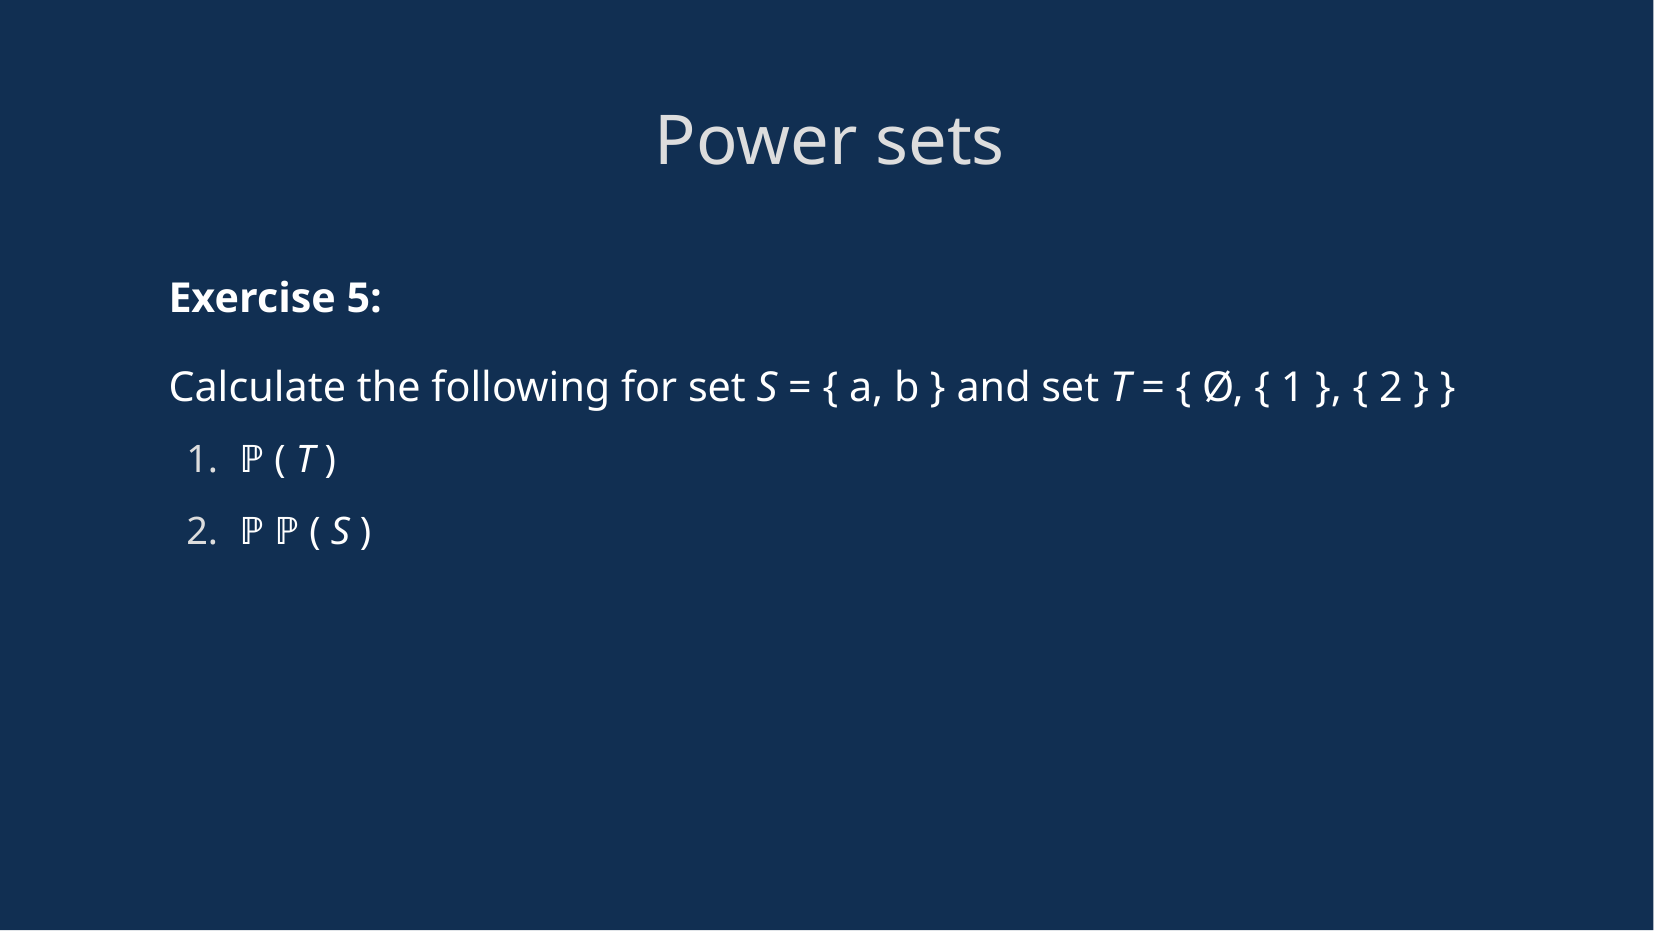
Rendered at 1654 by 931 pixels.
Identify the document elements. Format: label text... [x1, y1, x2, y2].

title Power sets [97, 56, 1563, 220]
list Exercise 5: Calculate the following for set S = { a, b } and set T = { Ø, { 1 }, { 2 } } ℙ ( T ) ℙ ℙ ( S ) [97, 268, 1563, 806]
